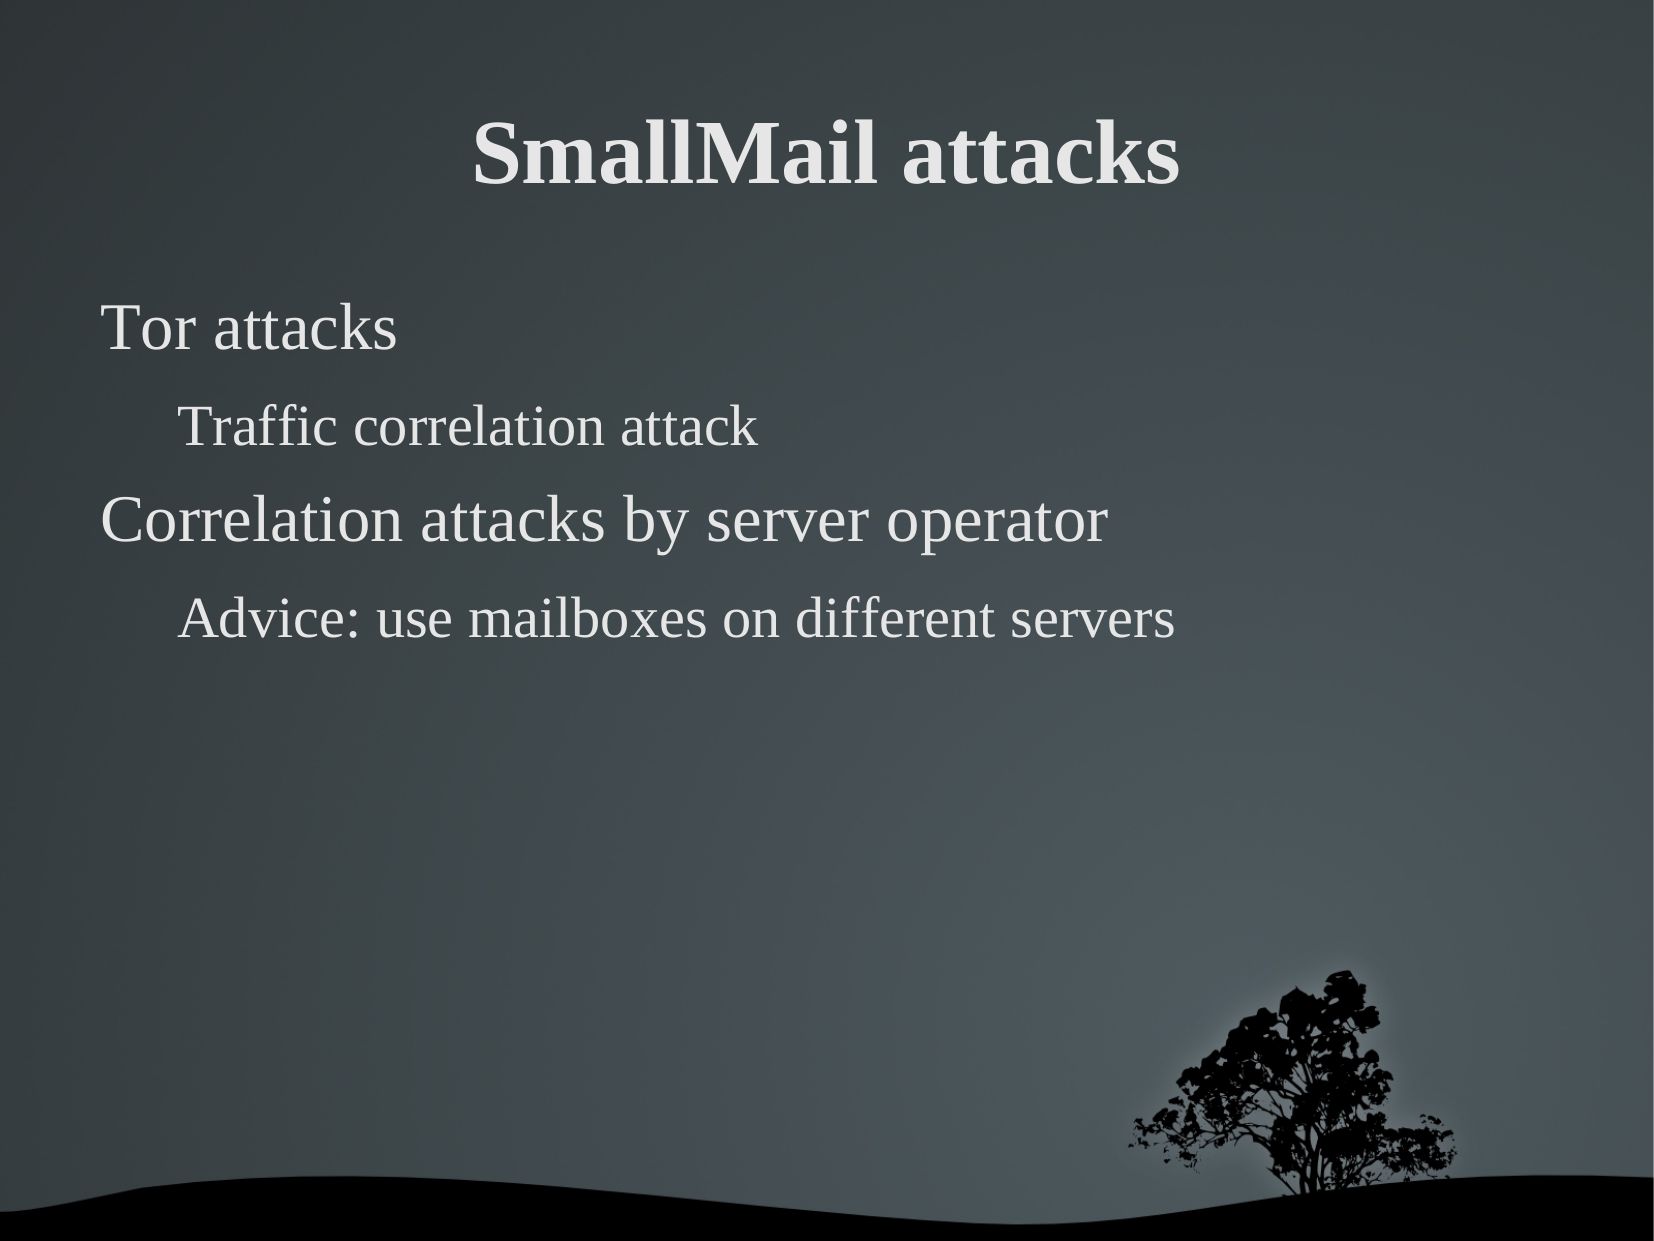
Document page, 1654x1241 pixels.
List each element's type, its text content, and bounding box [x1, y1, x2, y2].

title SmallMail attacks [82, 56, 1571, 250]
picture [0, 0, 1654, 1241]
list Tor attacks Traffic correlation attack Correlation attacks by server operator Advice: use mailboxes on different servers [82, 290, 1571, 1094]
